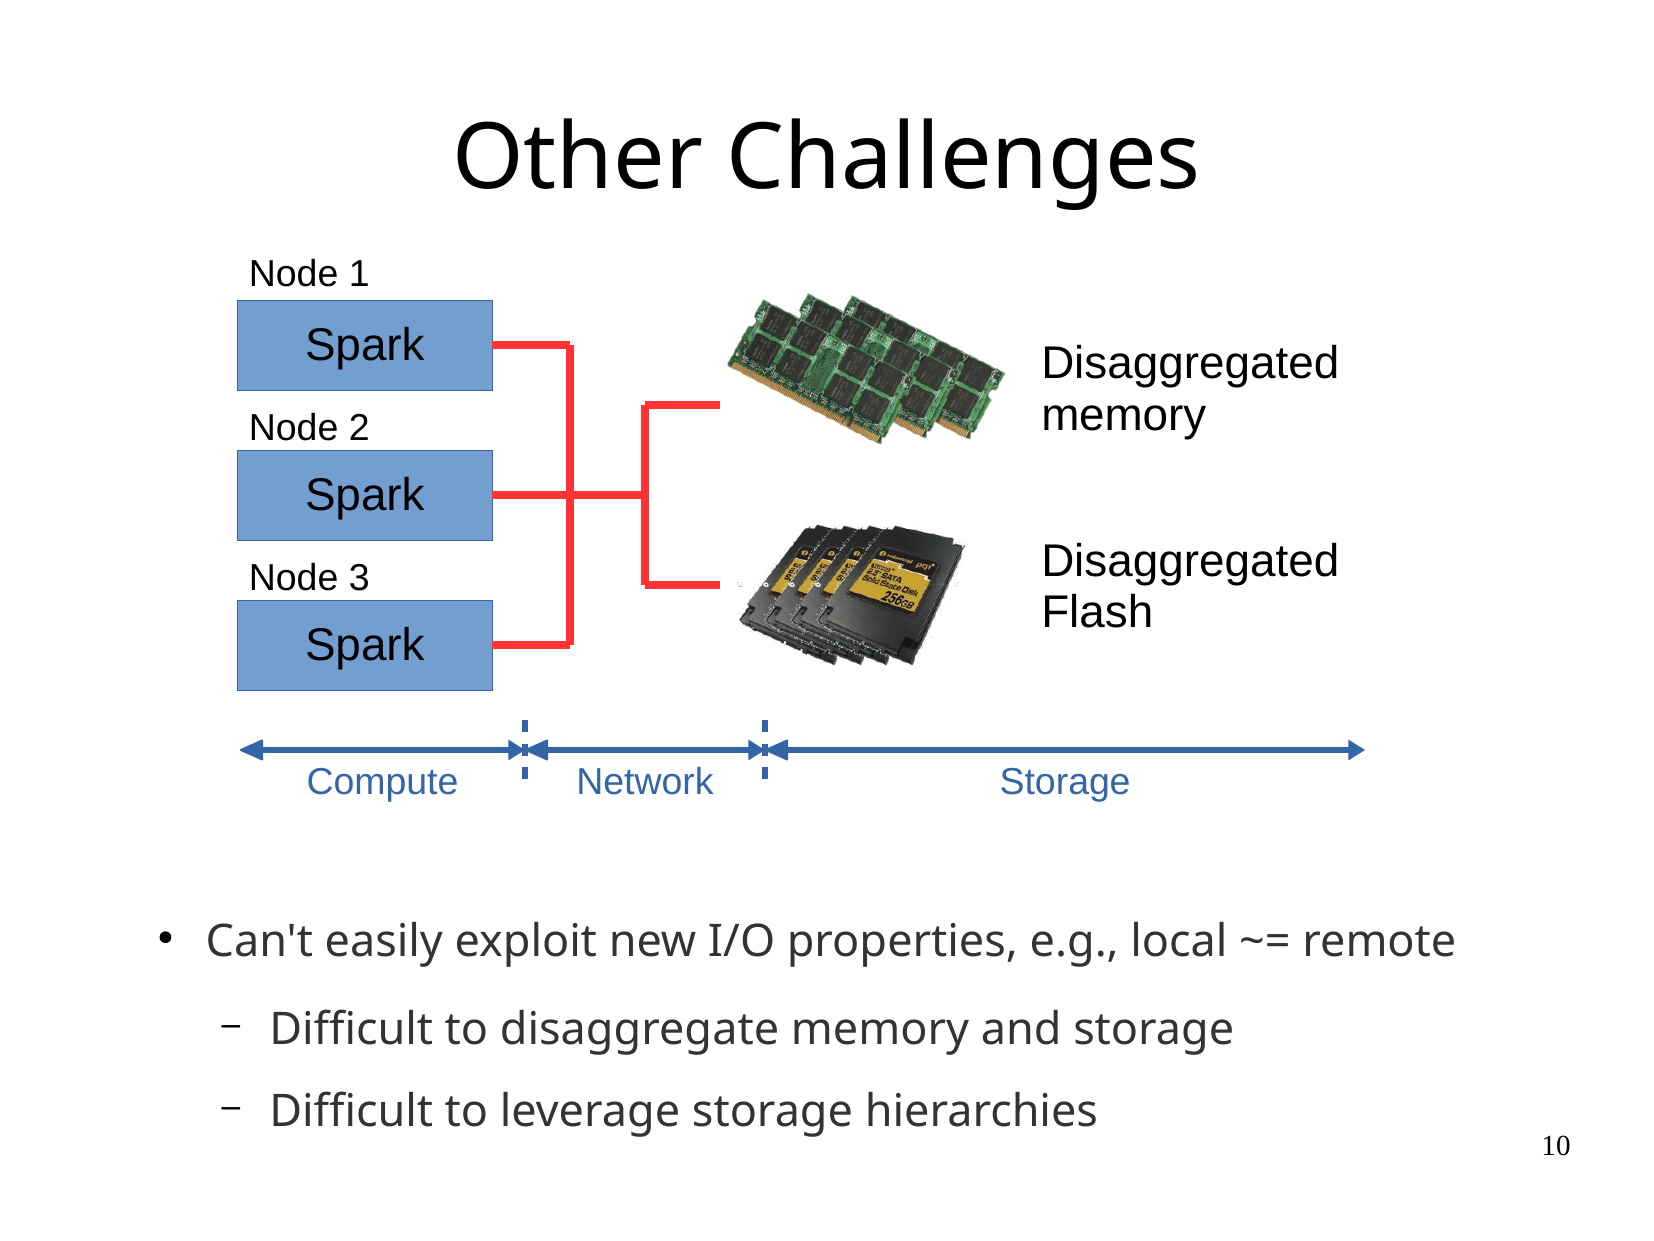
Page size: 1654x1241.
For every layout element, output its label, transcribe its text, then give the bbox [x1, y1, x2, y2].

list Can't easily exploit new I/O properties, e.g., local ~= remote Difficult to disaggregate memory and storage Difficult to leverage storage hierarchies [141, 908, 1471, 1179]
text_box Node 1 [234, 244, 460, 302]
title Other Challenges [82, 49, 1571, 257]
text_box Spark [237, 300, 493, 391]
text_box Spark [237, 450, 493, 541]
text_box Node 2 [234, 398, 460, 456]
text_box Storage [765, 752, 1366, 811]
text_box Spark [237, 600, 493, 691]
text_box Network [541, 753, 765, 811]
text_box Compute [225, 752, 541, 811]
text_box Disaggregated memory [1026, 330, 1375, 448]
text_box Disaggregated Flash [1026, 527, 1375, 646]
picture [707, 278, 1027, 455]
text_box Node 3 [234, 548, 460, 606]
picture [737, 524, 966, 667]
